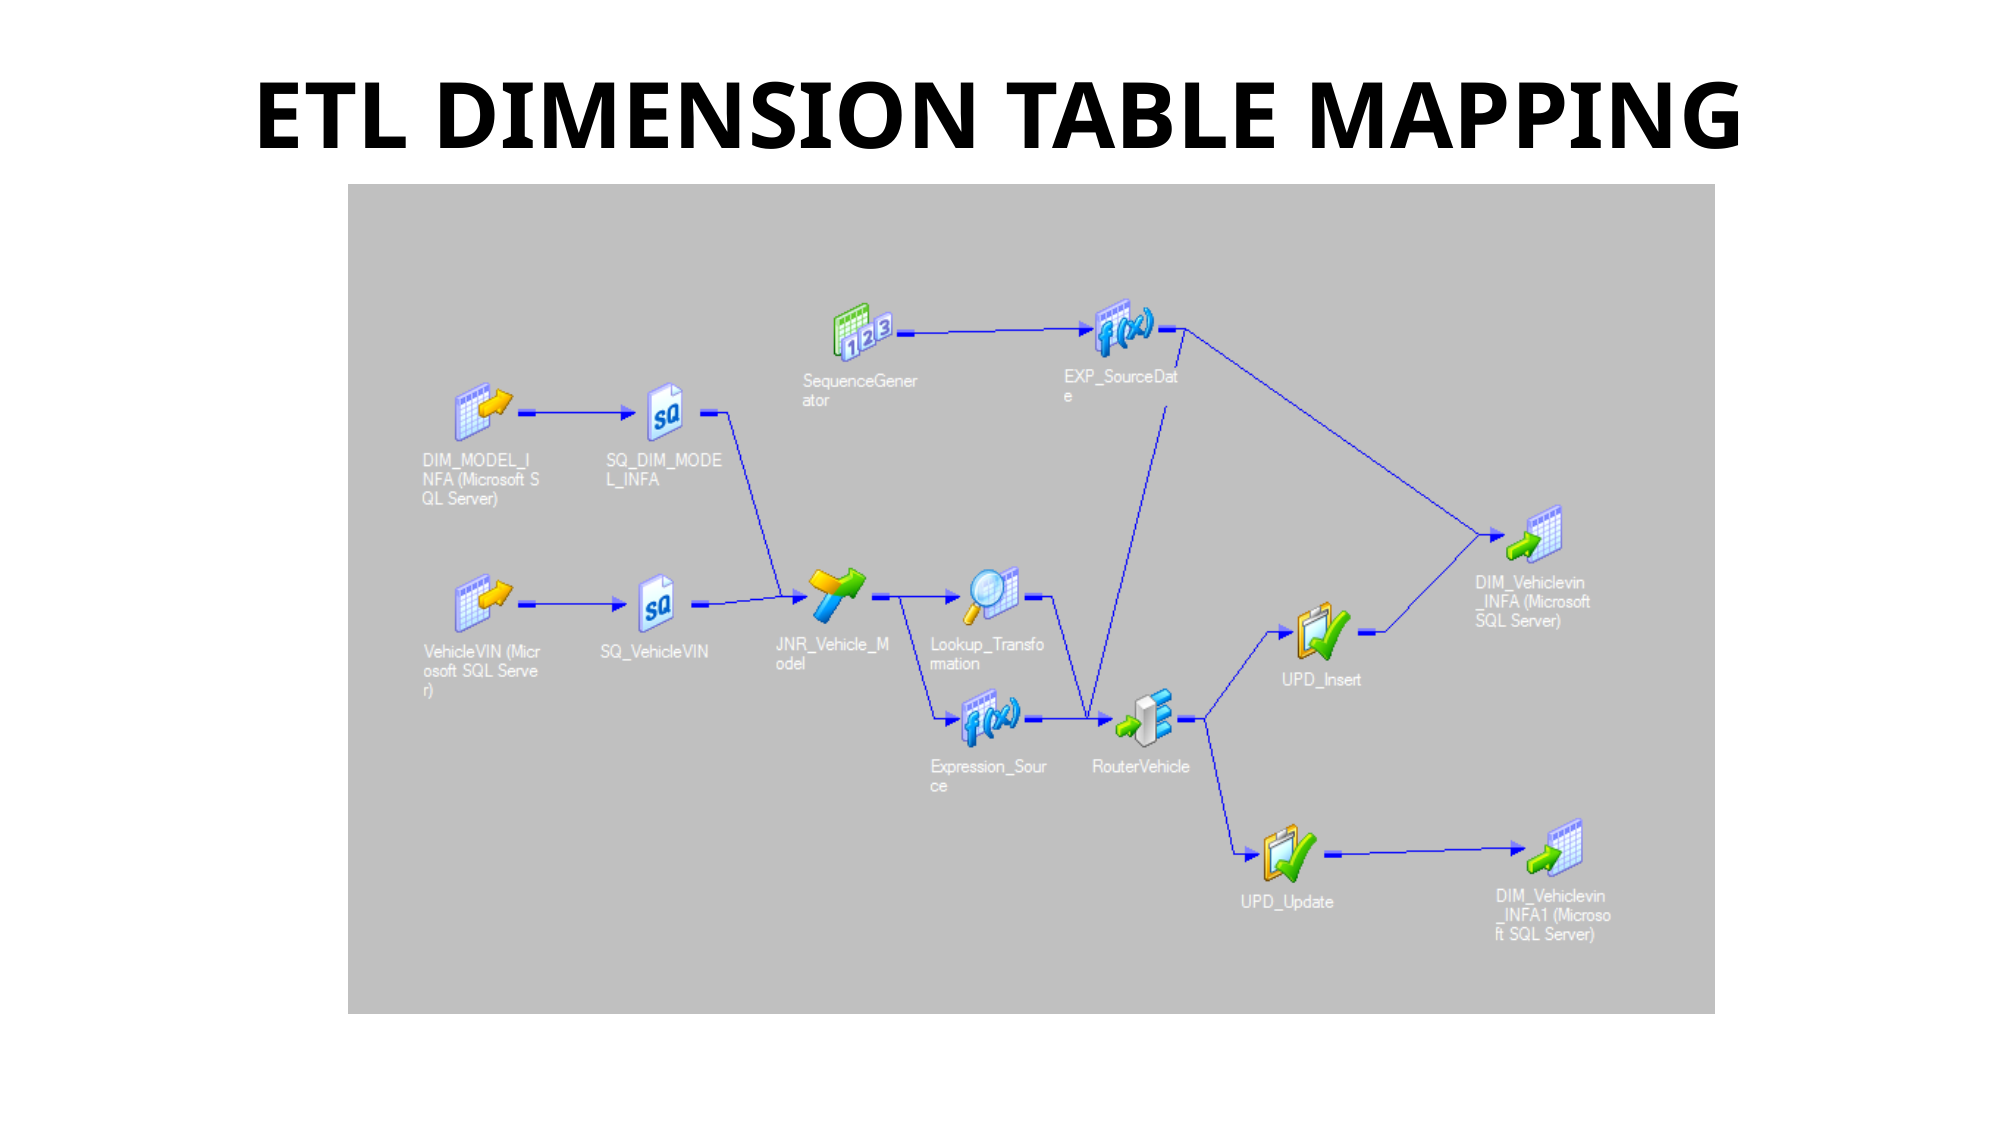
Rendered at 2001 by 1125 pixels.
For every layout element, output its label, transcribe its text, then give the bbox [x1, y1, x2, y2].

title ETL DIMENSION TABLE MAPPING [137, 59, 1863, 278]
picture [348, 184, 1715, 1014]
